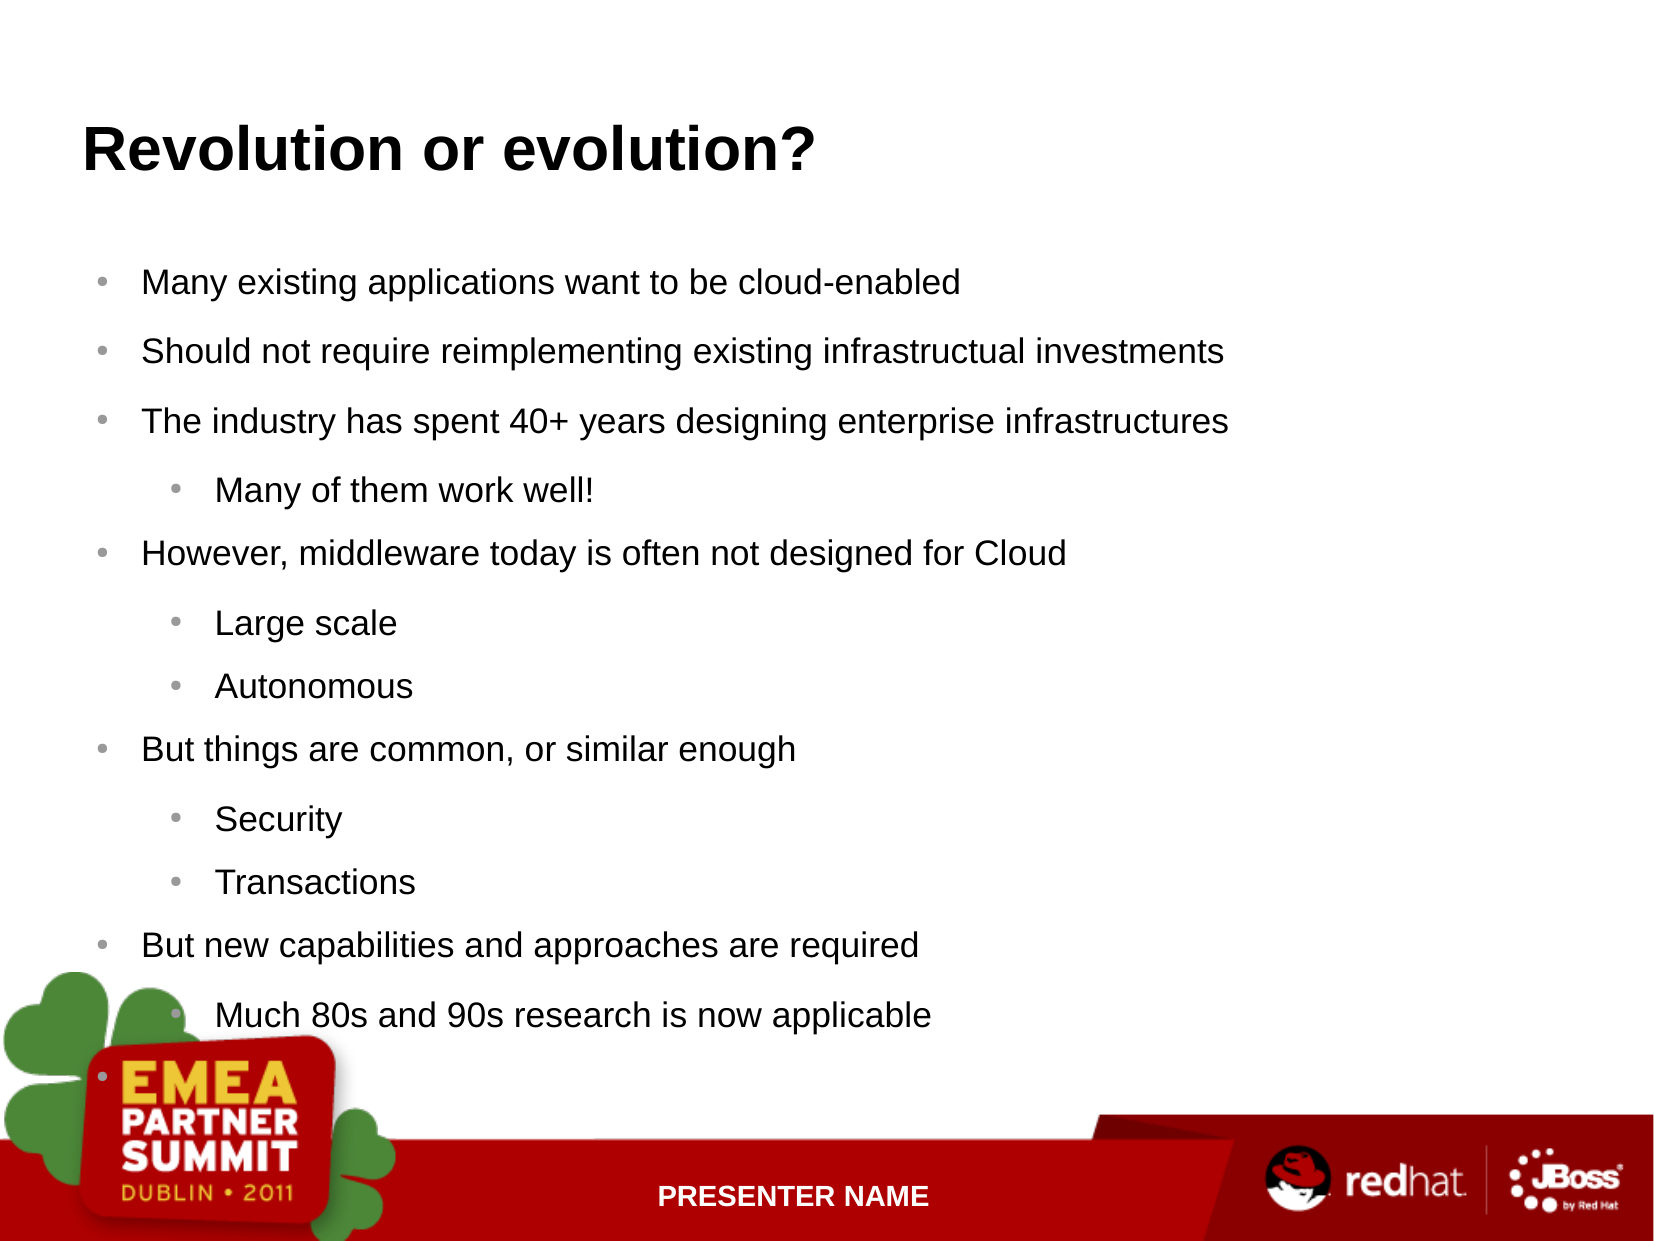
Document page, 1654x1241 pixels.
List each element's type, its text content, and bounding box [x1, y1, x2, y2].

picture [0, 972, 1654, 1241]
list Many existing applications want to be cloud-enabled Should not require reimplementing existing infrastructual investments The industry has spent 40+ years designing enterprise infrastructures Many of them work well! However, middleware today is often not designed for Cloud Large scale Autonomous But things are common, or similar enough Security Transactions But new capabilities and approaches are required Much 80s and 90s research is now applicable [80, 262, 1570, 1115]
title Revolution or evolution? [82, 62, 1571, 236]
